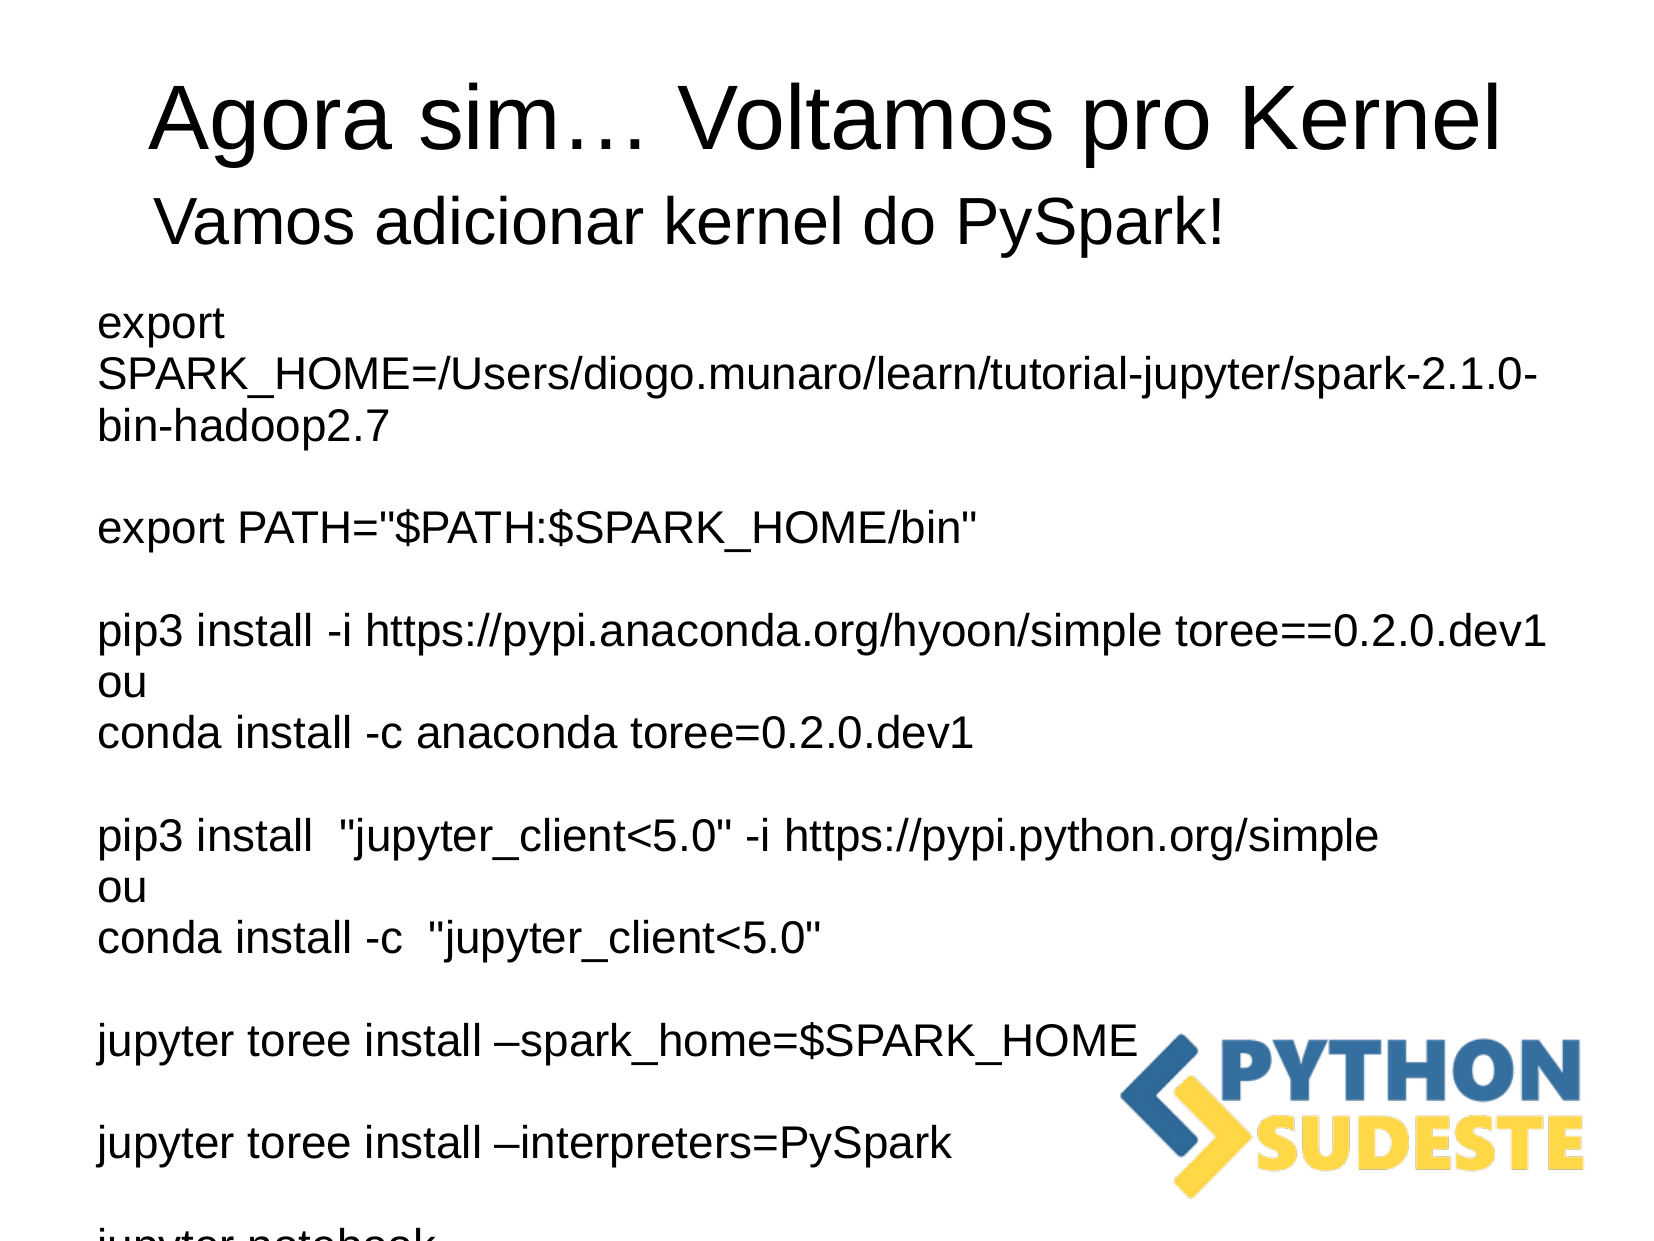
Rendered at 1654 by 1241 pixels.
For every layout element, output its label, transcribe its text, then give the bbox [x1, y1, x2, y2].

picture [1118, 1032, 1654, 1203]
text_box export SPARK_HOME=/Users/diogo.munaro/learn/tutorial-jupyter/spark-2.1.0-bin-hadoop2.7 export PATH="$PATH:$SPARK_HOME/bin" pip3 install -i https://pypi.anaconda.org/hyoon/simple toree==0.2.0.dev1 ou conda install -c anaconda toree=0.2.0.dev1 pip3 install "jupyter_client<5.0" -i https://pypi.python.org/simple ou conda install -c "jupyter_client<5.0" jupyter toree install –spark_home=$SPARK_HOME jupyter toree install –interpreters=PySpark jupyter notebook [82, 289, 1571, 1228]
list Vamos adicionar kernel do PySpark! [82, 183, 1571, 289]
title Agora sim… Voltamos pro Kernel [82, 13, 1571, 183]
